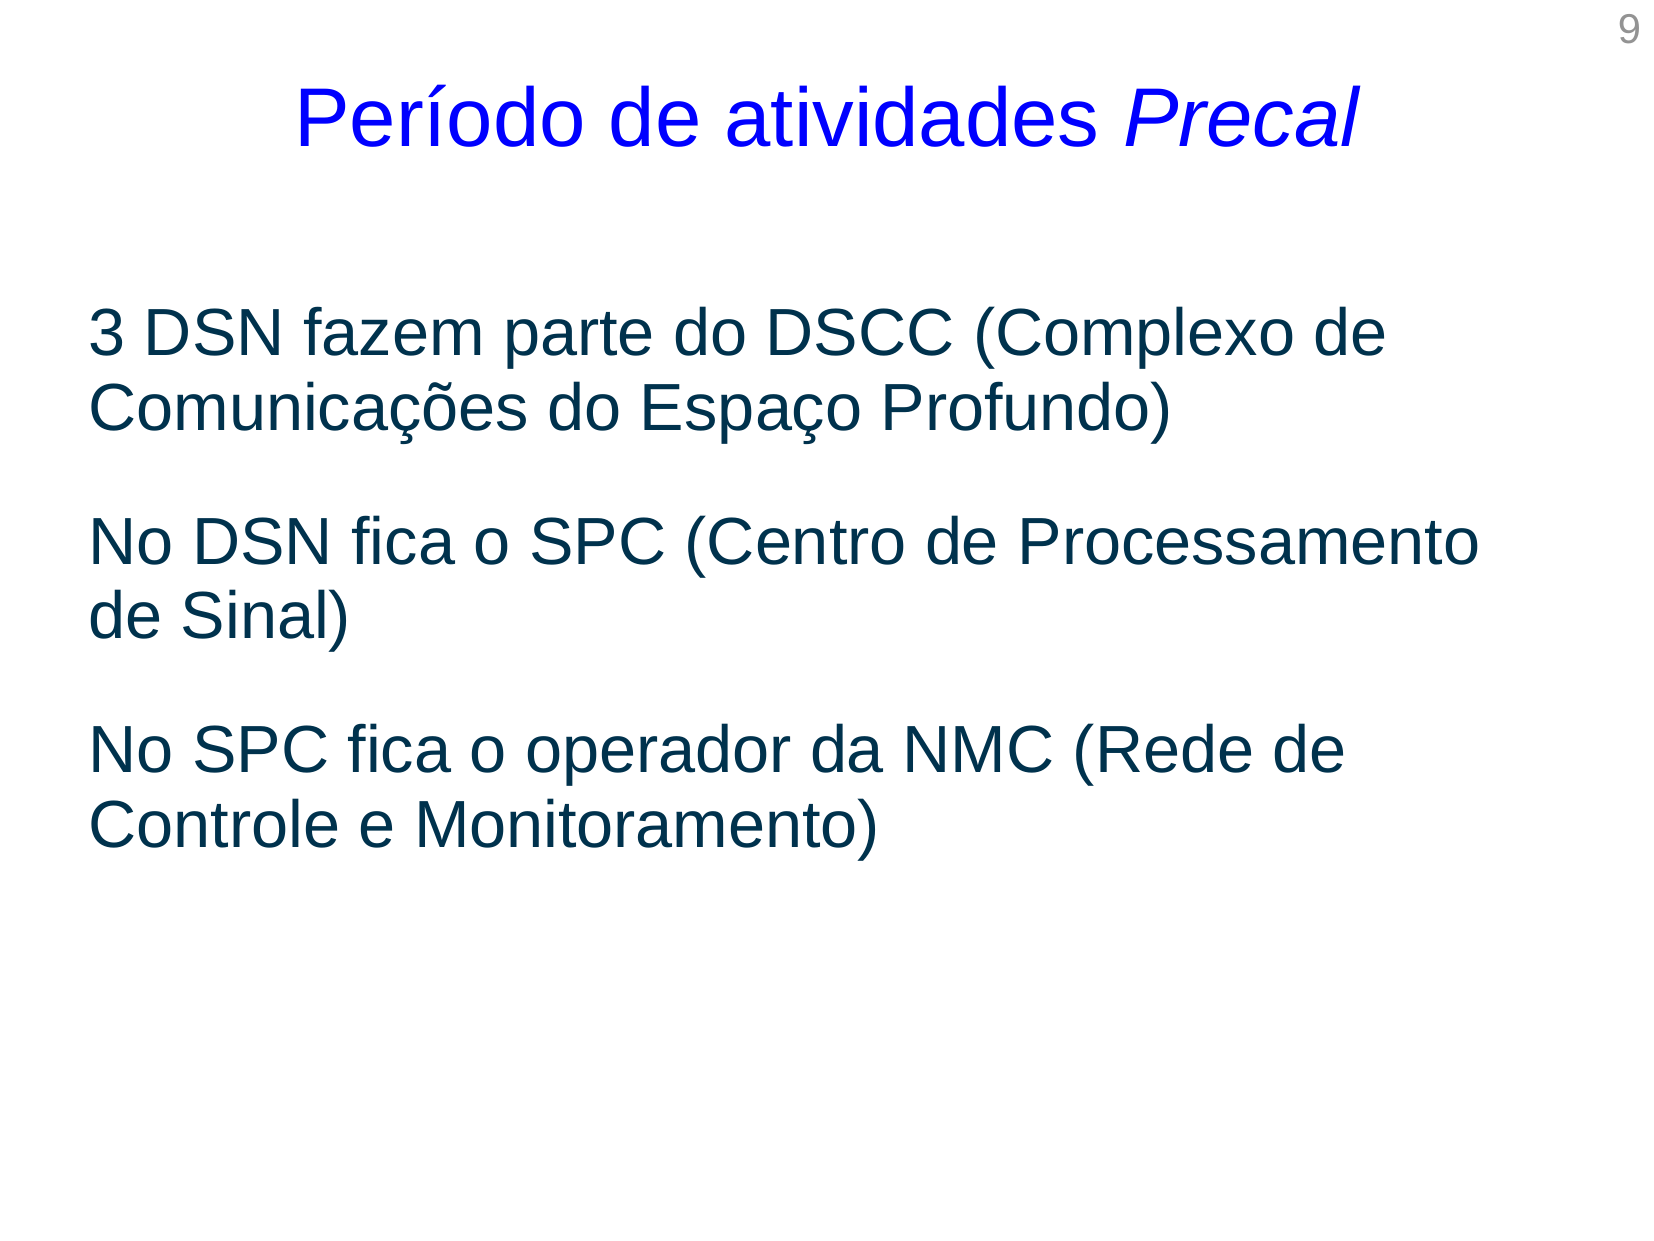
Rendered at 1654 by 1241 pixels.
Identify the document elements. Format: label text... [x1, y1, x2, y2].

list 3 DSN fazem parte do DSCC (Complexo de Comunicações do Espaço Profundo) No DSN fica o SPC (Centro de Processamento de Sinal) No SPC fica o operador da NMC (Rede de Controle e Monitoramento) [88, 295, 1565, 1182]
title Período de atividades Precal [88, 59, 1565, 178]
